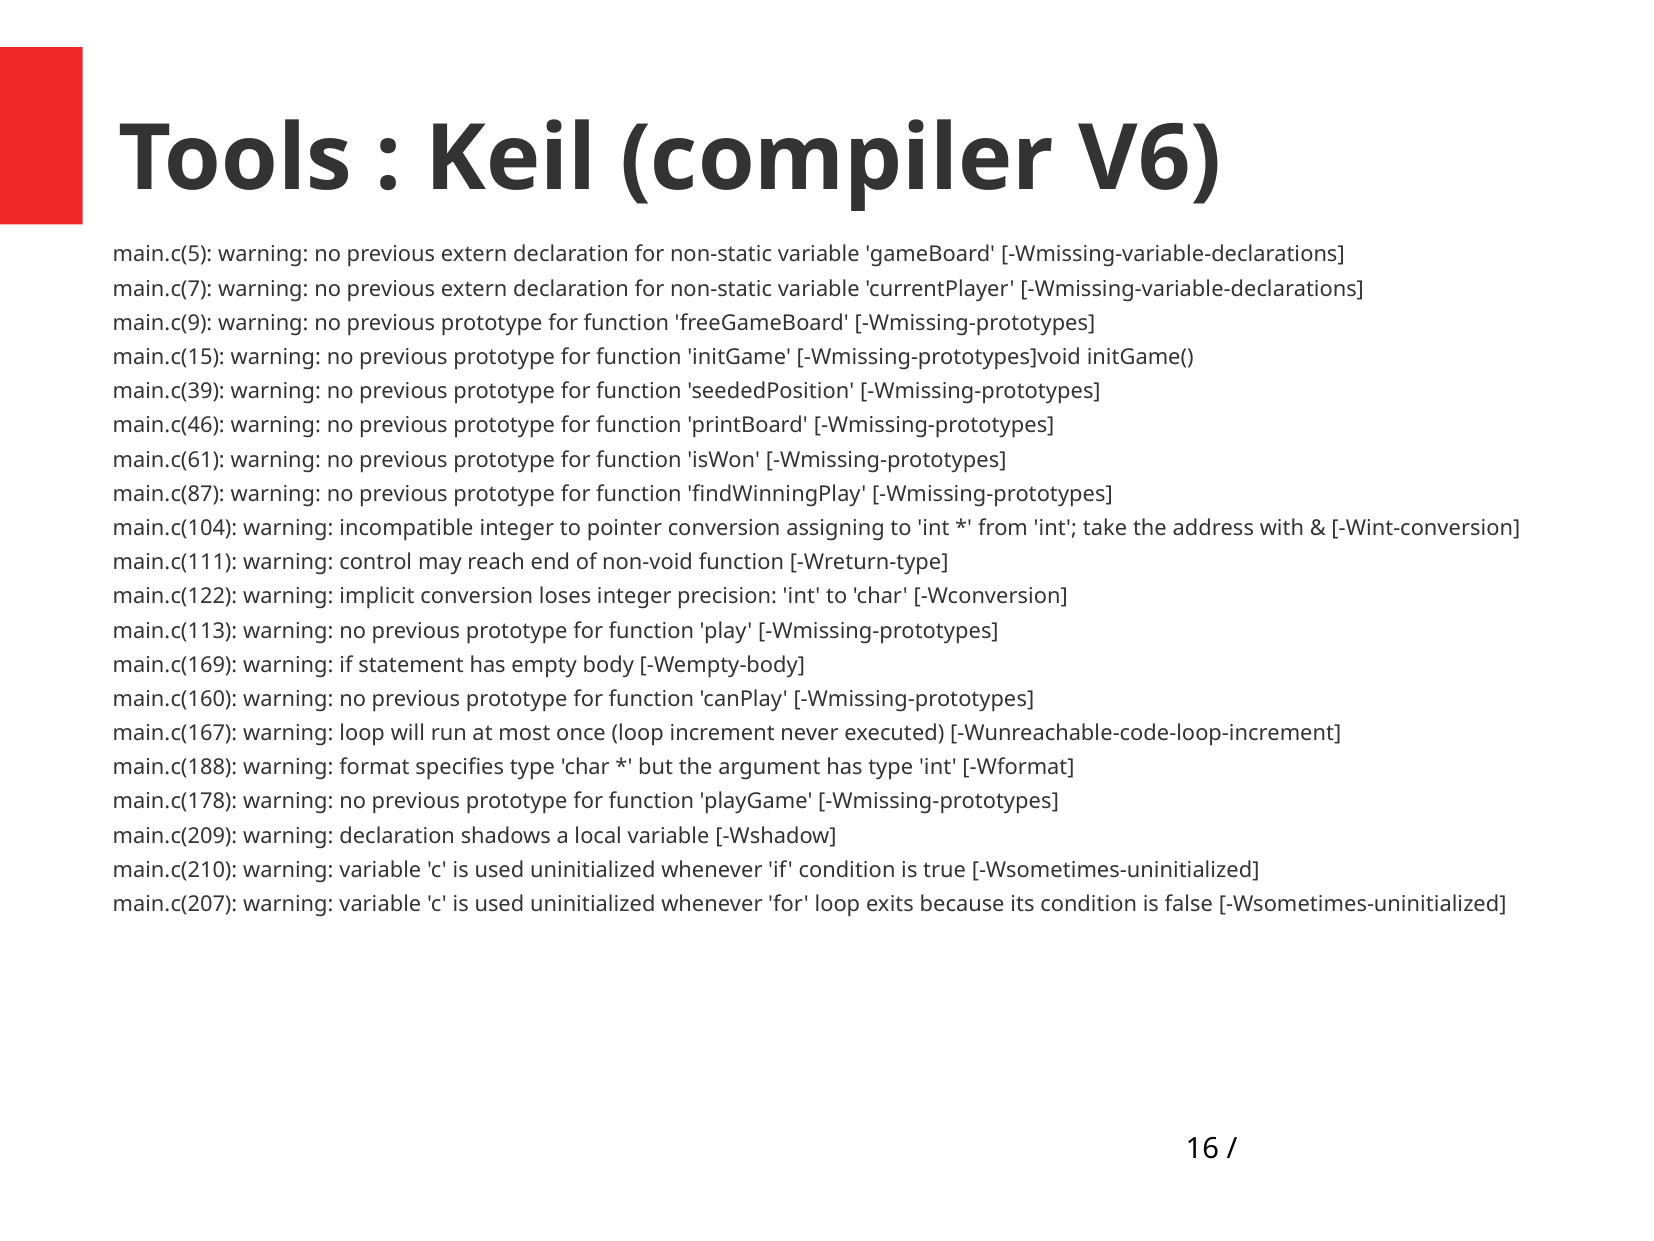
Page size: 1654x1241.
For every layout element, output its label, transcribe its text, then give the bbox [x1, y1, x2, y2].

list main.c(5): warning: no previous extern declaration for non-static variable 'gameBoard' [-Wmissing-variable-declarations] main.c(7): warning: no previous extern declaration for non-static variable 'currentPlayer' [-Wmissing-variable-declarations] main.c(9): warning: no previous prototype for function 'freeGameBoard' [-Wmissing-prototypes] main.c(15): warning: no previous prototype for function 'initGame' [-Wmissing-prototypes]void initGame() main.c(39): warning: no previous prototype for function 'seededPosition' [-Wmissing-prototypes] main.c(46): warning: no previous prototype for function 'printBoard' [-Wmissing-prototypes] main.c(61): warning: no previous prototype for function 'isWon' [-Wmissing-prototypes] main.c(87): warning: no previous prototype for function 'findWinningPlay' [-Wmissing-prototypes] main.c(104): warning: incompatible integer to pointer conversion assigning to 'int *' from 'int'; take the address with & [-Wint-conversion] main.c(111): warning: control may reach end of non-void function [-Wreturn-type] main.c(122): warning: implicit conversion loses integer precision: 'int' to 'char' [-Wconversion] main.c(113): warning: no previous prototype for function 'play' [-Wmissing-prototypes] main.c(169): warning: if statement has empty body [-Wempty-body] main.c(160): warning: no previous prototype for function 'canPlay' [-Wmissing-prototypes] main.c(167): warning: loop will run at most once (loop increment never executed) [-Wunreachable-code-loop-increment] main.c(188): warning: format specifies type 'char *' but the argument has type 'int' [-Wformat] main.c(178): warning: no previous prototype for function 'playGame' [-Wmissing-prototypes] main.c(209): warning: declaration shadows a local variable [-Wshadow] main.c(210): warning: variable 'c' is used uninitialized whenever 'if' condition is true [-Wsometimes-uninitialized] main.c(207): warning: variable 'c' is used uninitialized whenever 'for' loop exits because its condition is false [-Wsometimes-uninitialized] [112, 240, 1531, 960]
text_box / [1185, 1129, 1571, 1216]
title Tools : Keil (compiler V6) [118, 49, 1571, 257]
